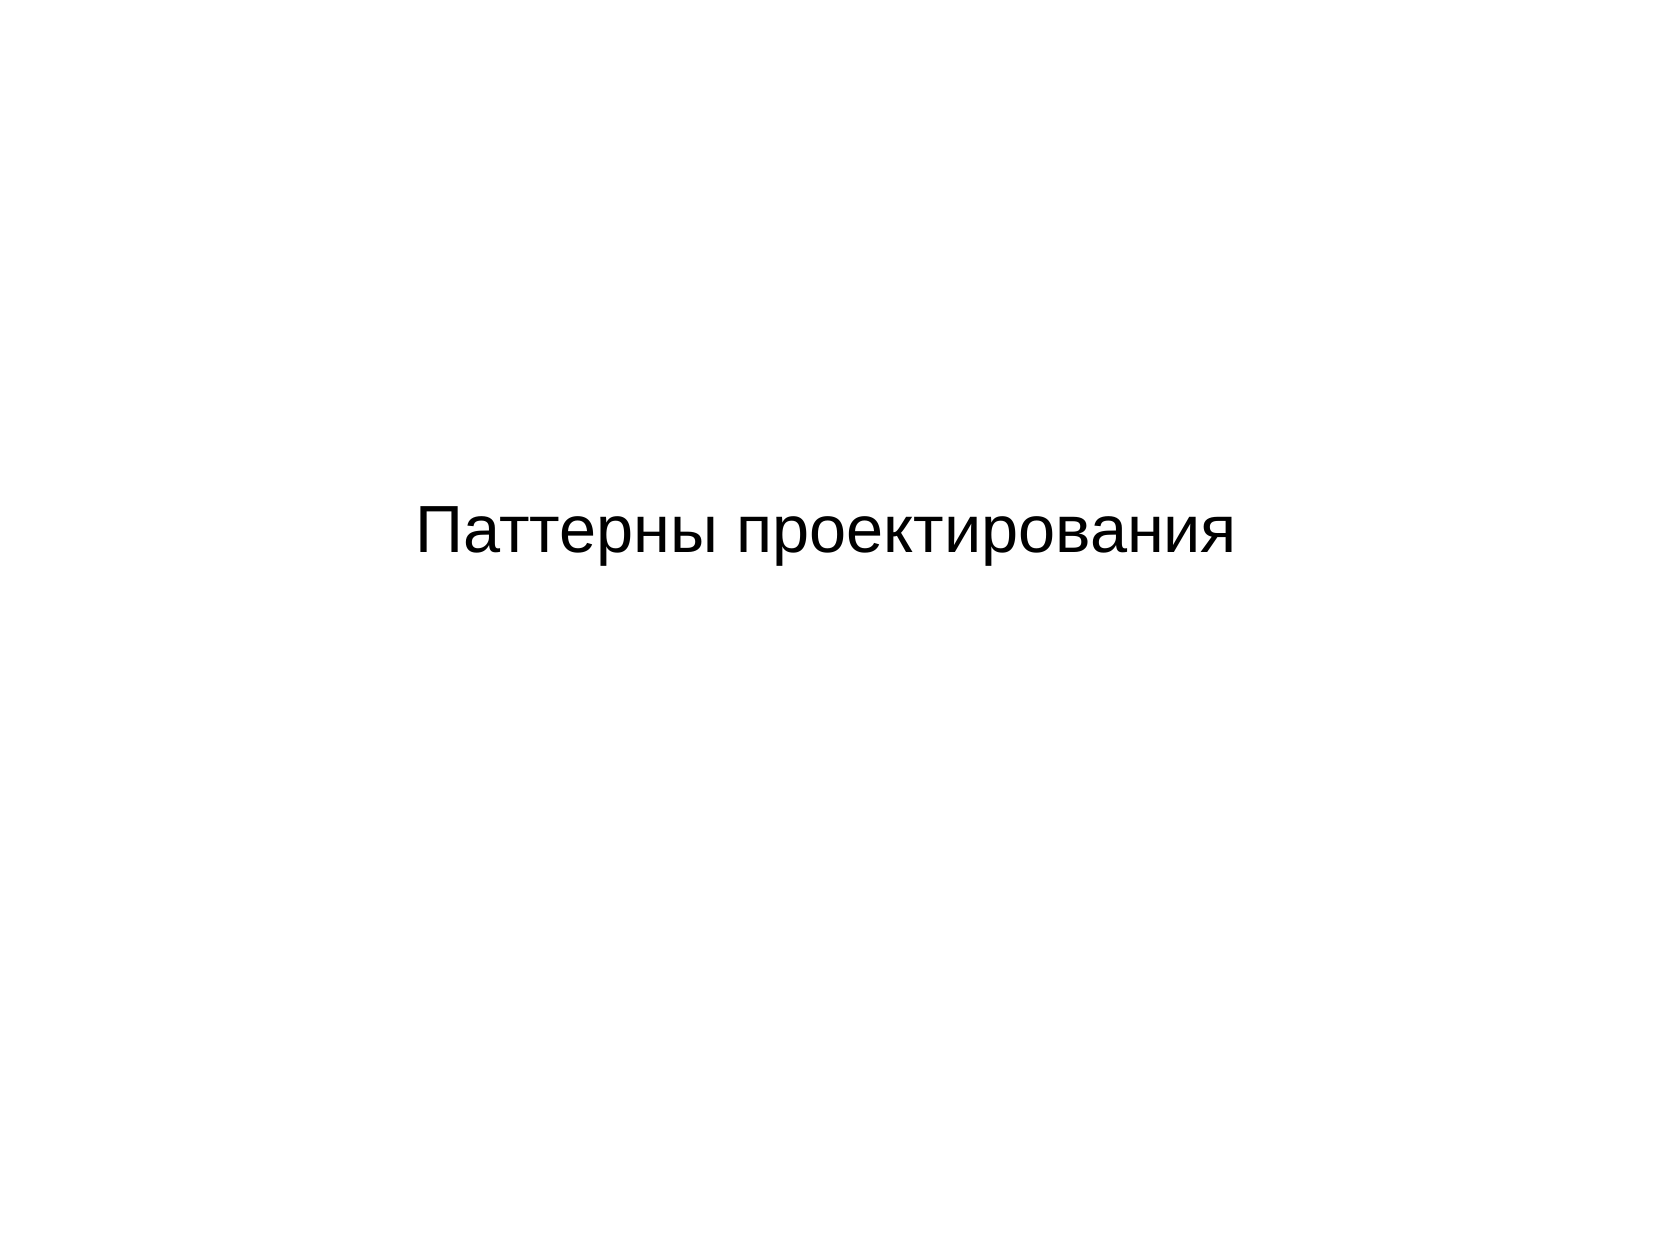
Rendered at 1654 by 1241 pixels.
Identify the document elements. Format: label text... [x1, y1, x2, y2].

subtitle Паттерны проектирования [82, 49, 1571, 1010]
